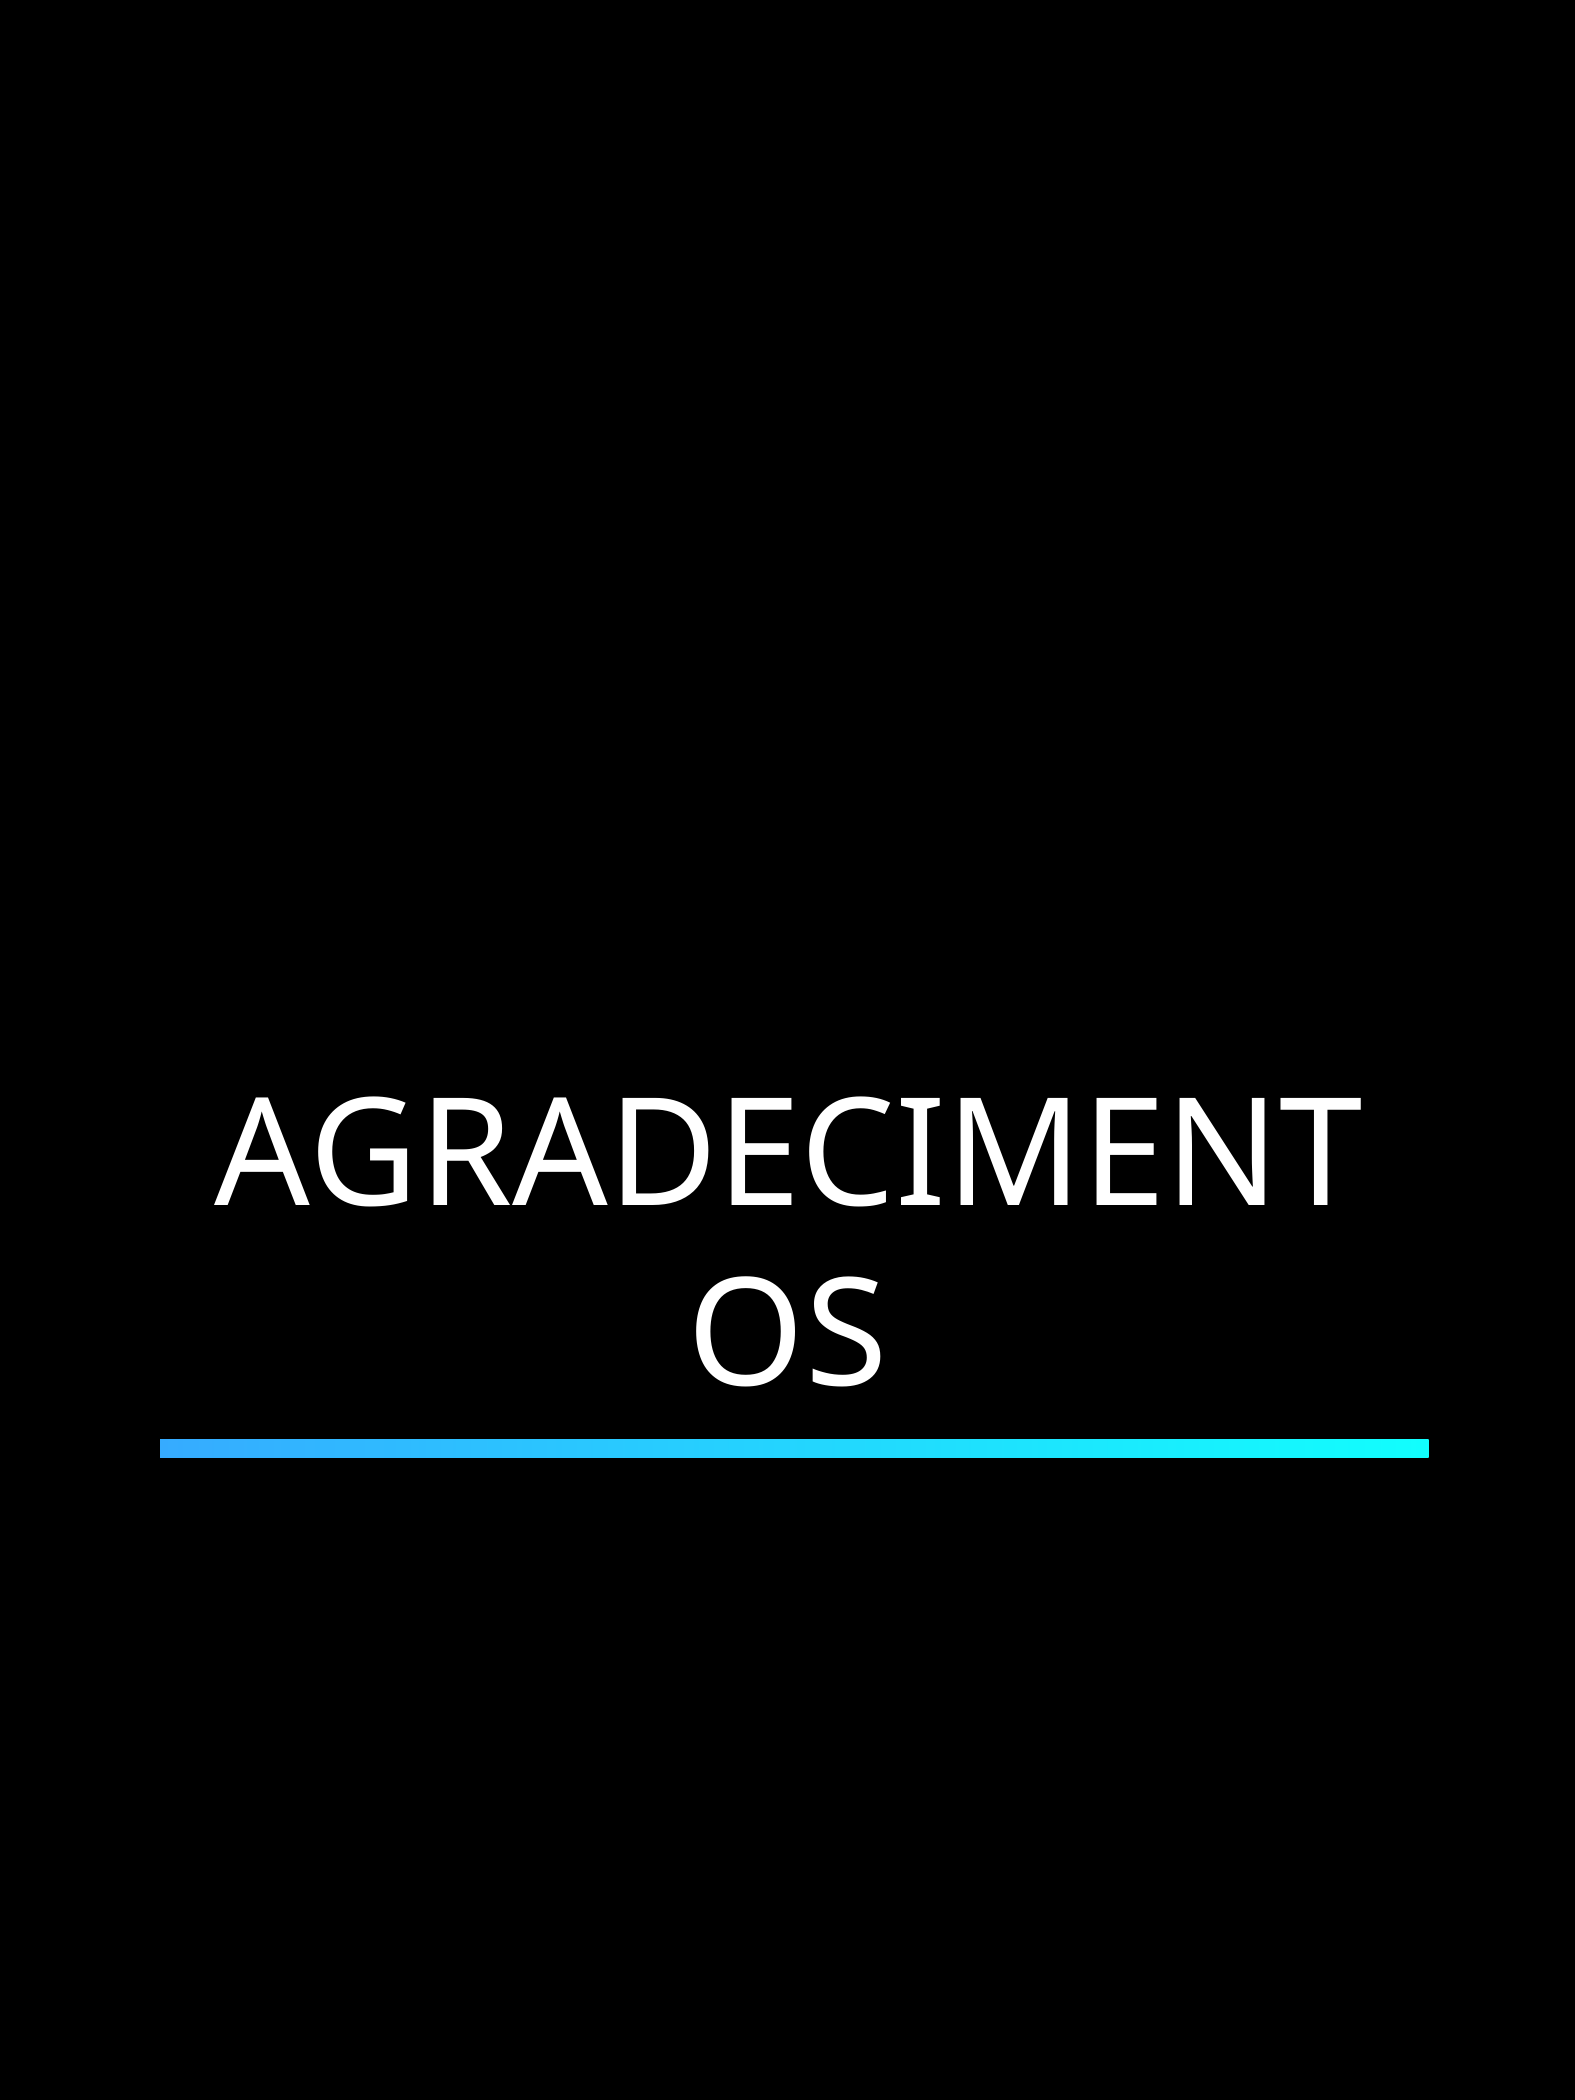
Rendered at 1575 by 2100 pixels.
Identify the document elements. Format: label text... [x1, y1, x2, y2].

text_box AGRADECIMENTOS [146, 1047, 1429, 1423]
text_box [0, 0, 1575, 2100]
